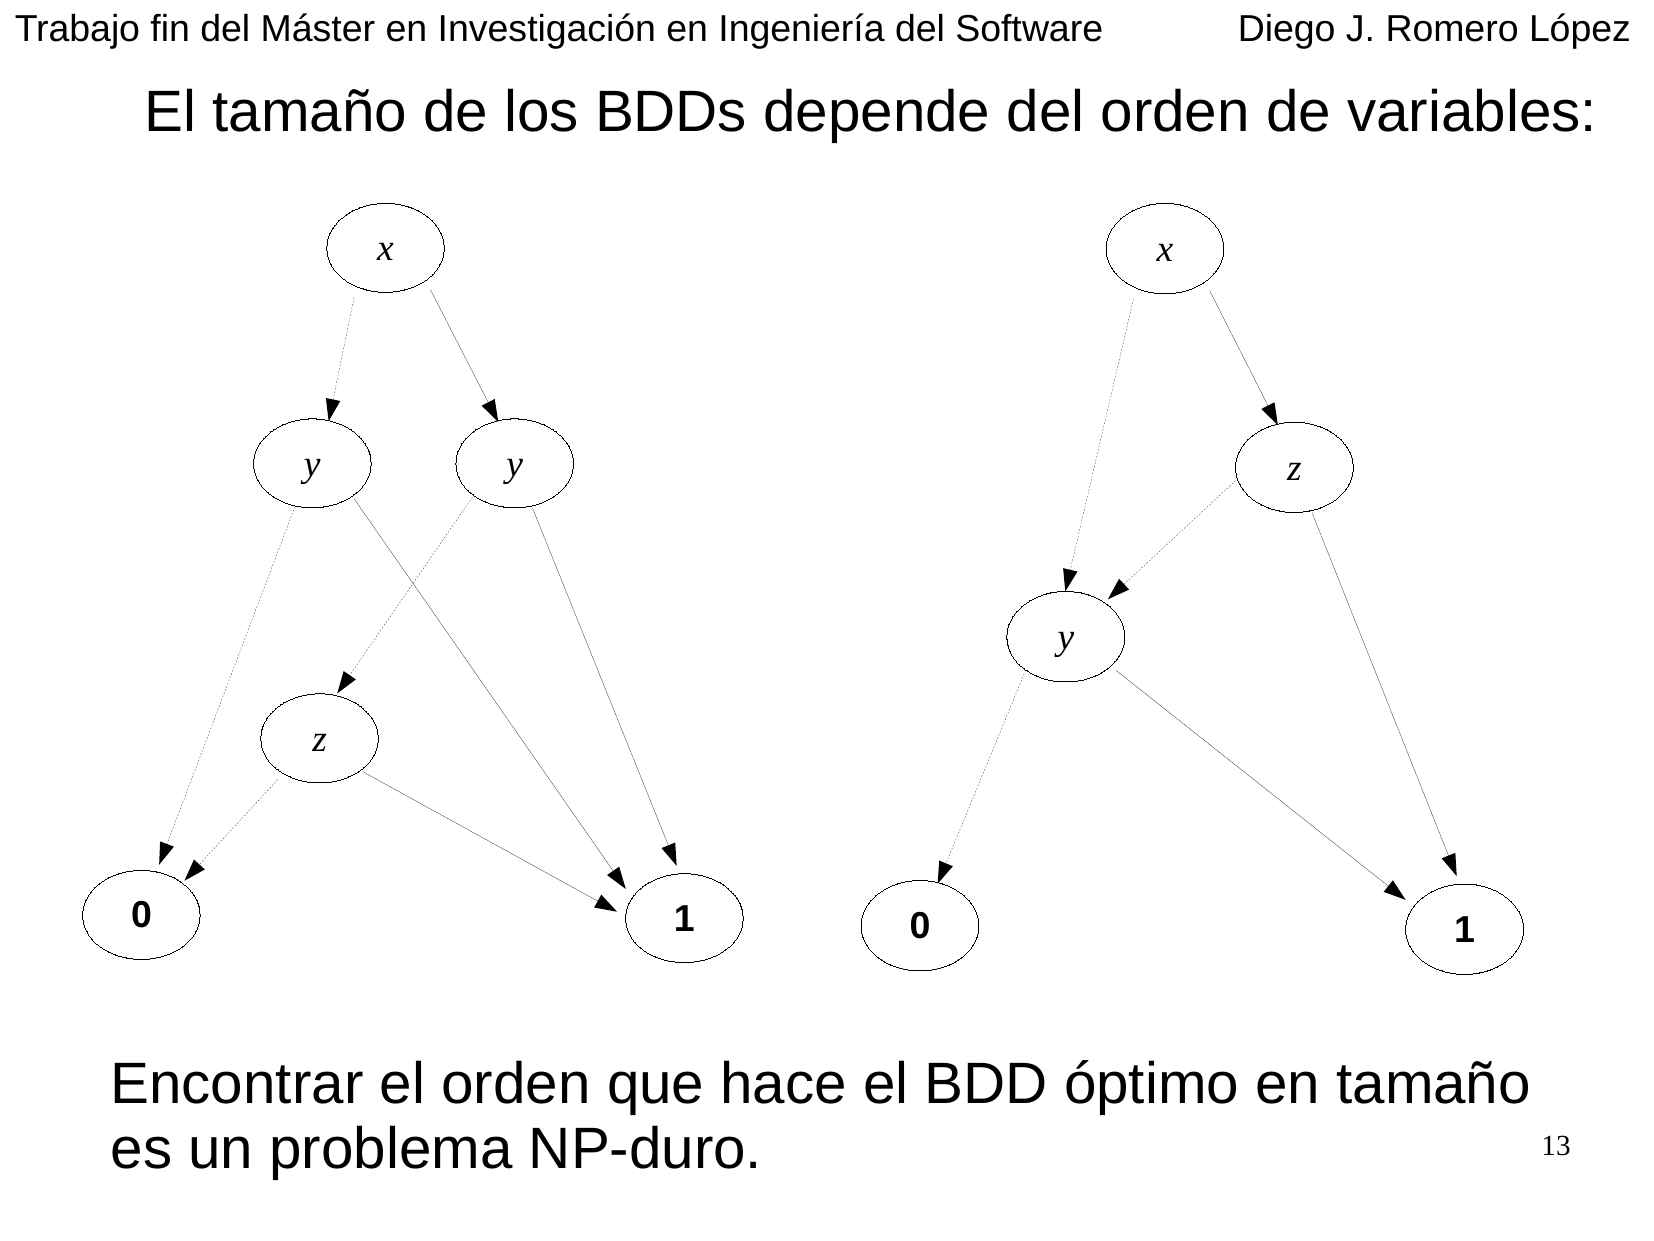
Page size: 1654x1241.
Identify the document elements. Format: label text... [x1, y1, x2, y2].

text_box y [1006, 591, 1125, 682]
text_box y [253, 418, 372, 508]
text_box 1 [1405, 884, 1524, 975]
text_box y [455, 418, 574, 508]
text_box x [1106, 203, 1224, 294]
text_box 1 [625, 873, 744, 963]
text_box 0 [82, 870, 201, 960]
text_box Encontrar el orden que hace el BDD óptimo en tamaño es un problema NP-duro. [60, 1043, 1560, 1176]
text_box x [326, 203, 445, 293]
text_box 0 [861, 880, 979, 971]
text_box z [1235, 422, 1354, 513]
text_box El tamaño de los BDDs depende del orden de variables: [94, 70, 1619, 145]
text_box z [260, 693, 379, 783]
